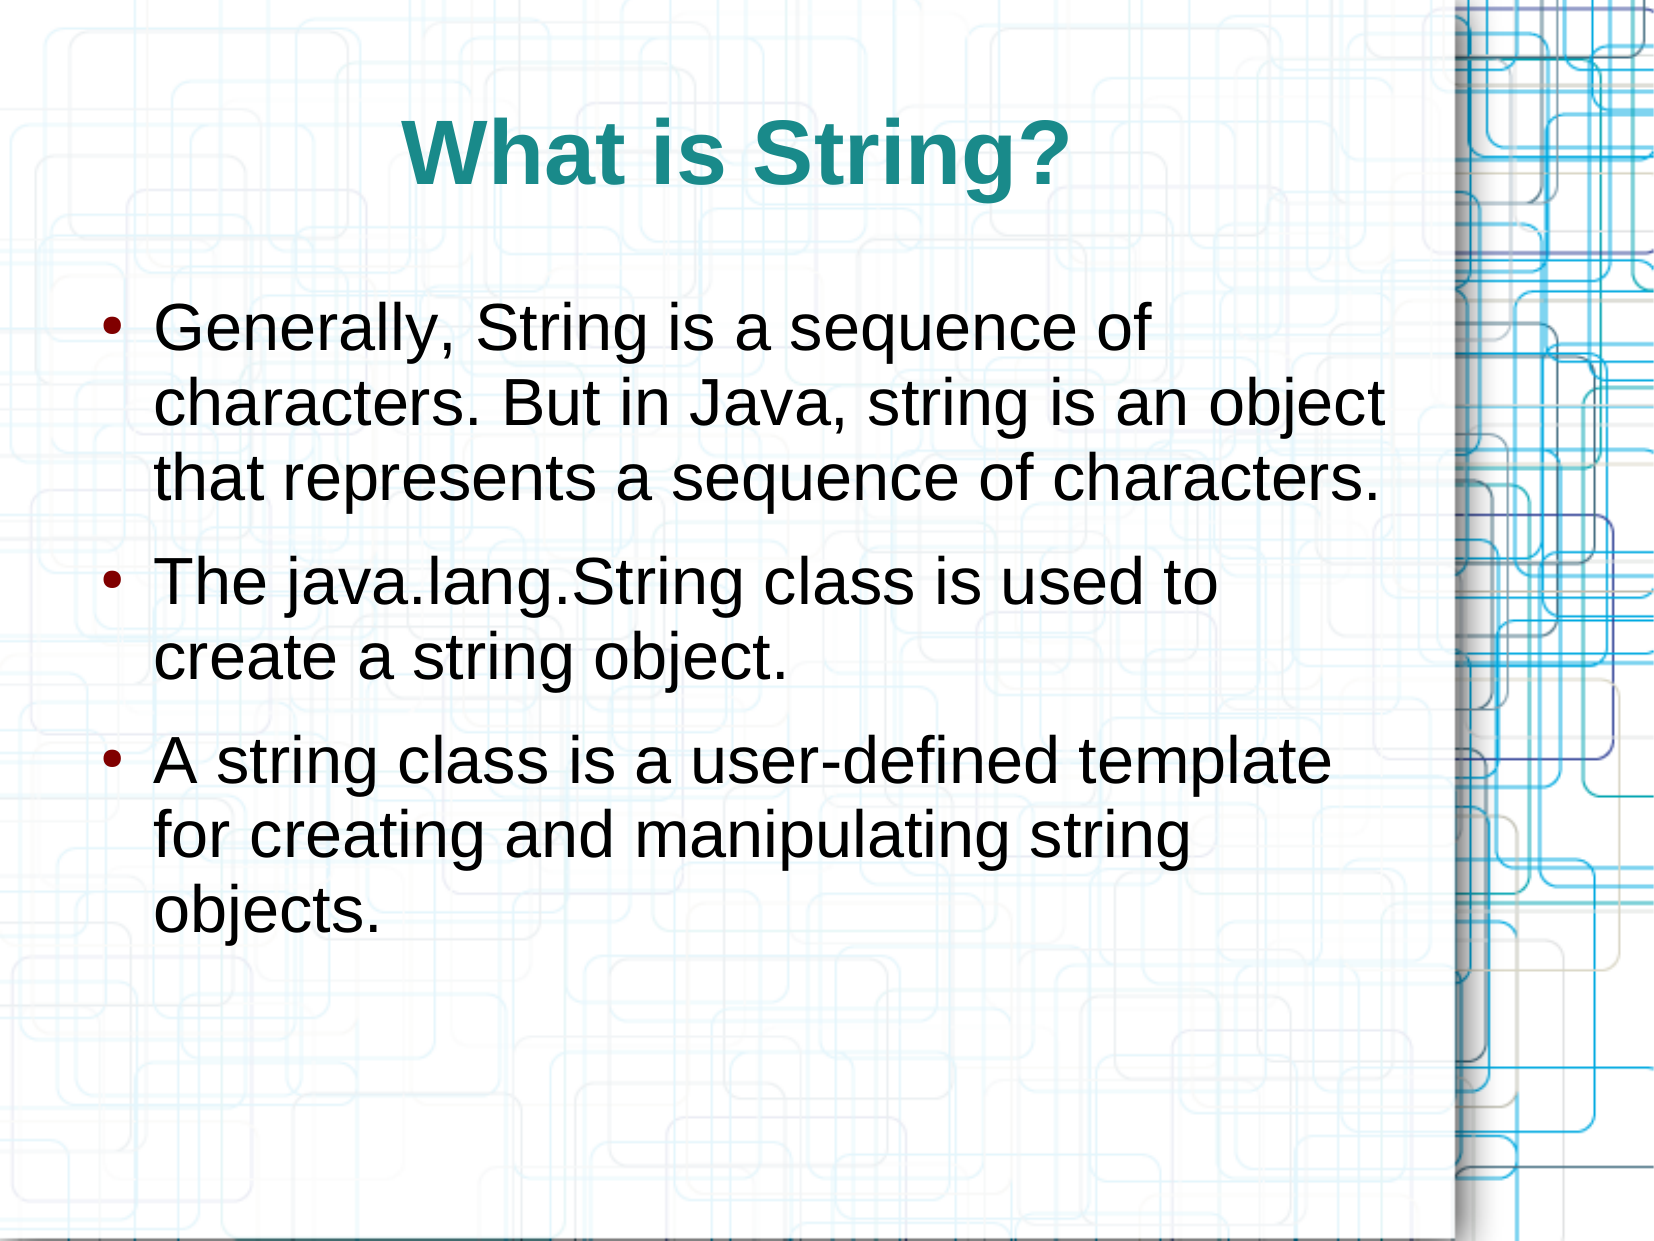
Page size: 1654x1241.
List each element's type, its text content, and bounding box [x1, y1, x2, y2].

picture [0, 0, 1654, 1241]
list Generally, String is a sequence of characters. But in Java, string is an object that represents a sequence of characters. The java.lang.String class is used to create a string object. A string class is a user-defined template for creating and manipulating string objects. [82, 290, 1418, 1010]
title What is String? [59, 49, 1418, 257]
